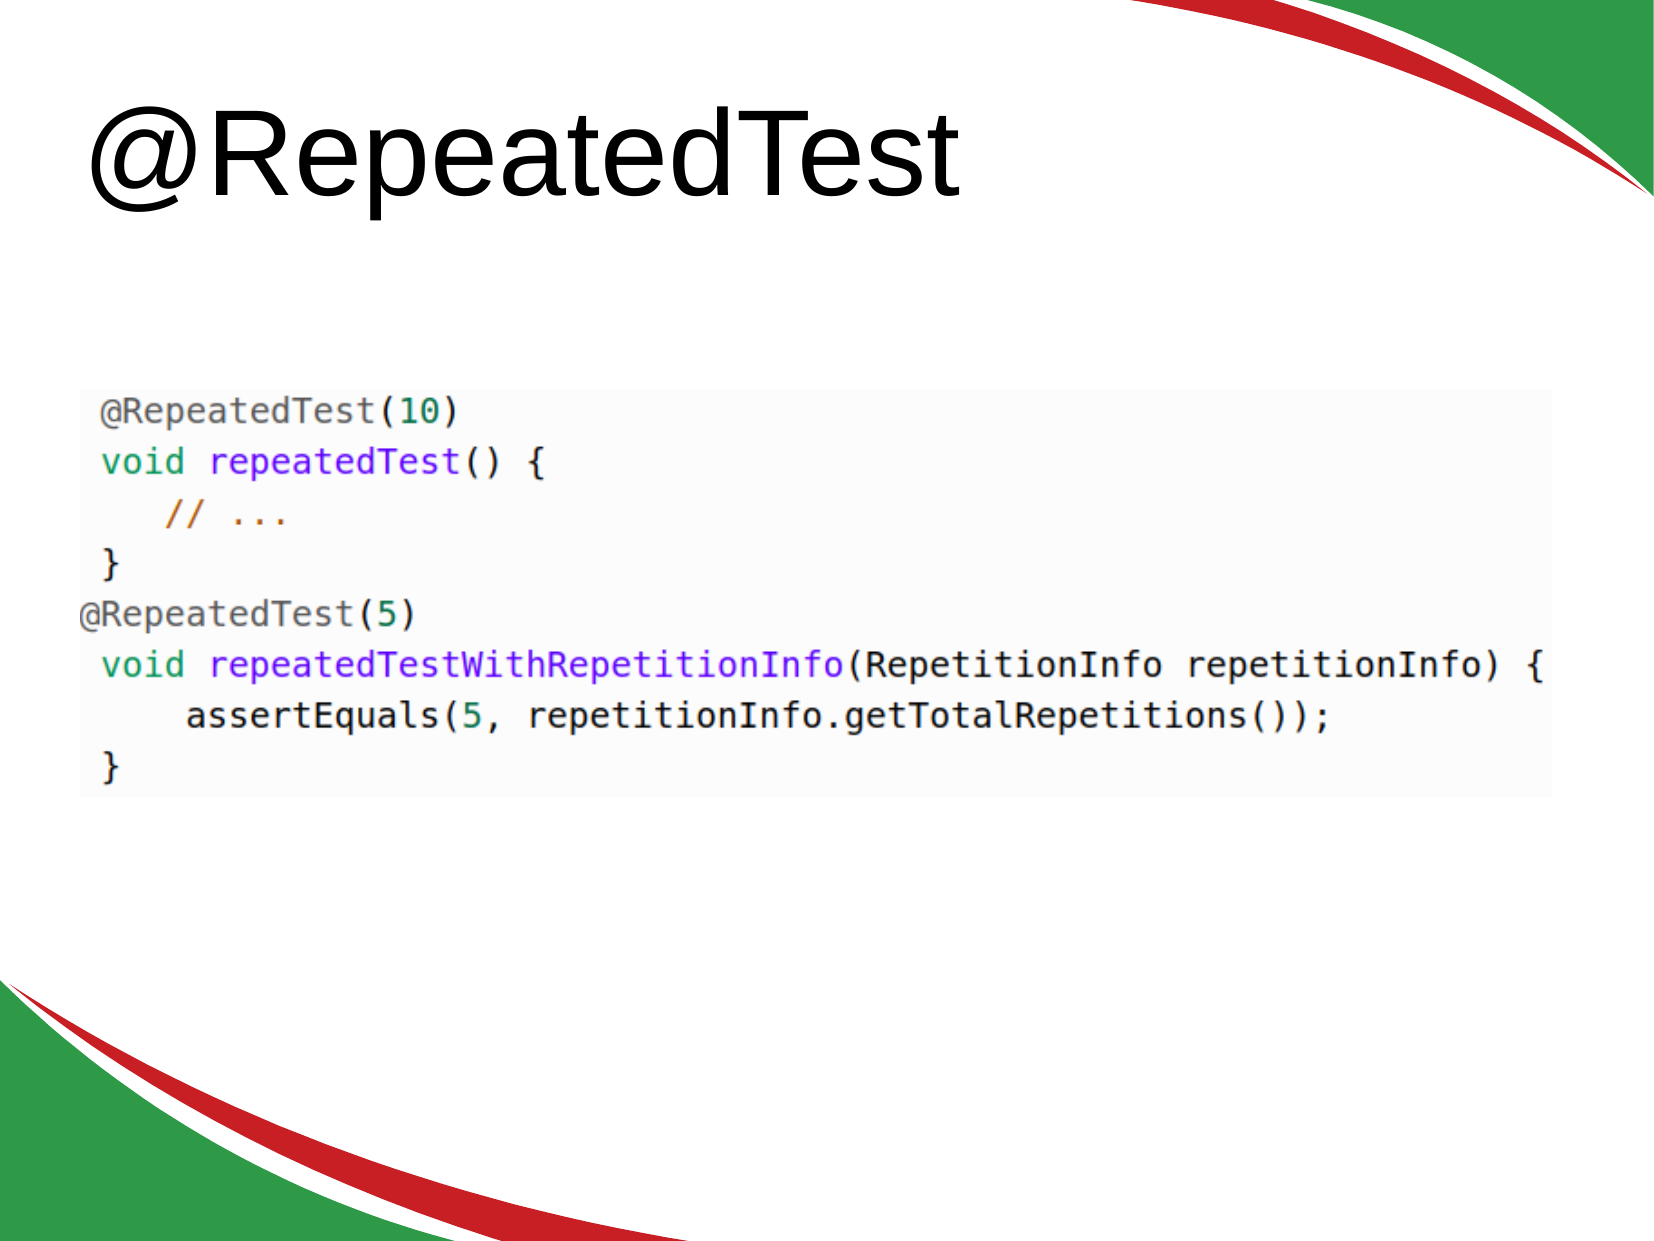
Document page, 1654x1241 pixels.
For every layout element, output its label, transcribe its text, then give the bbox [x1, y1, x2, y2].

picture [80, 389, 1552, 797]
title @RepeatedTest [82, 49, 1571, 257]
